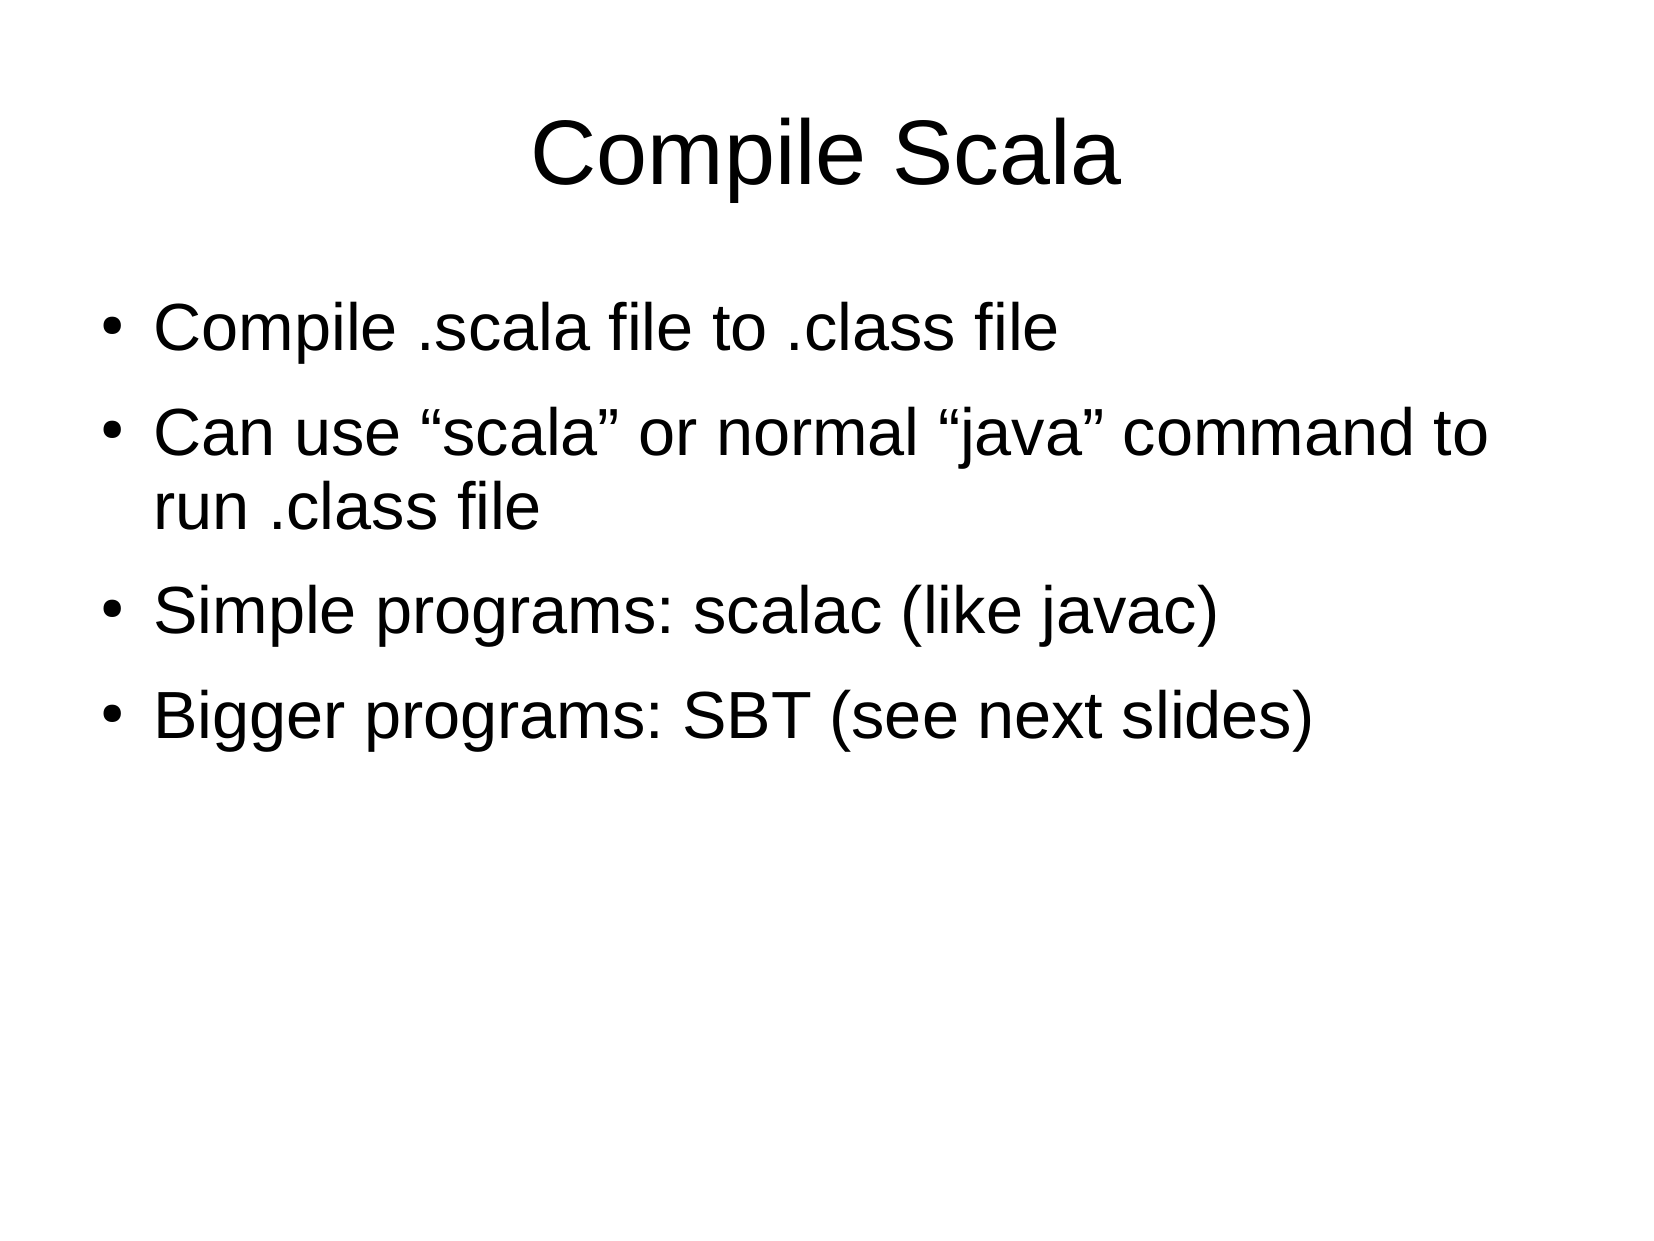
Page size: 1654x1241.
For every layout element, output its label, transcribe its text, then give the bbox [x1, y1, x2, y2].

title Compile Scala [82, 49, 1571, 257]
list Compile .scala file to .class file Can use “scala” or normal “java” command to run .class file Simple programs: scalac (like javac) Bigger programs: SBT (see next slides) [82, 290, 1538, 1010]
